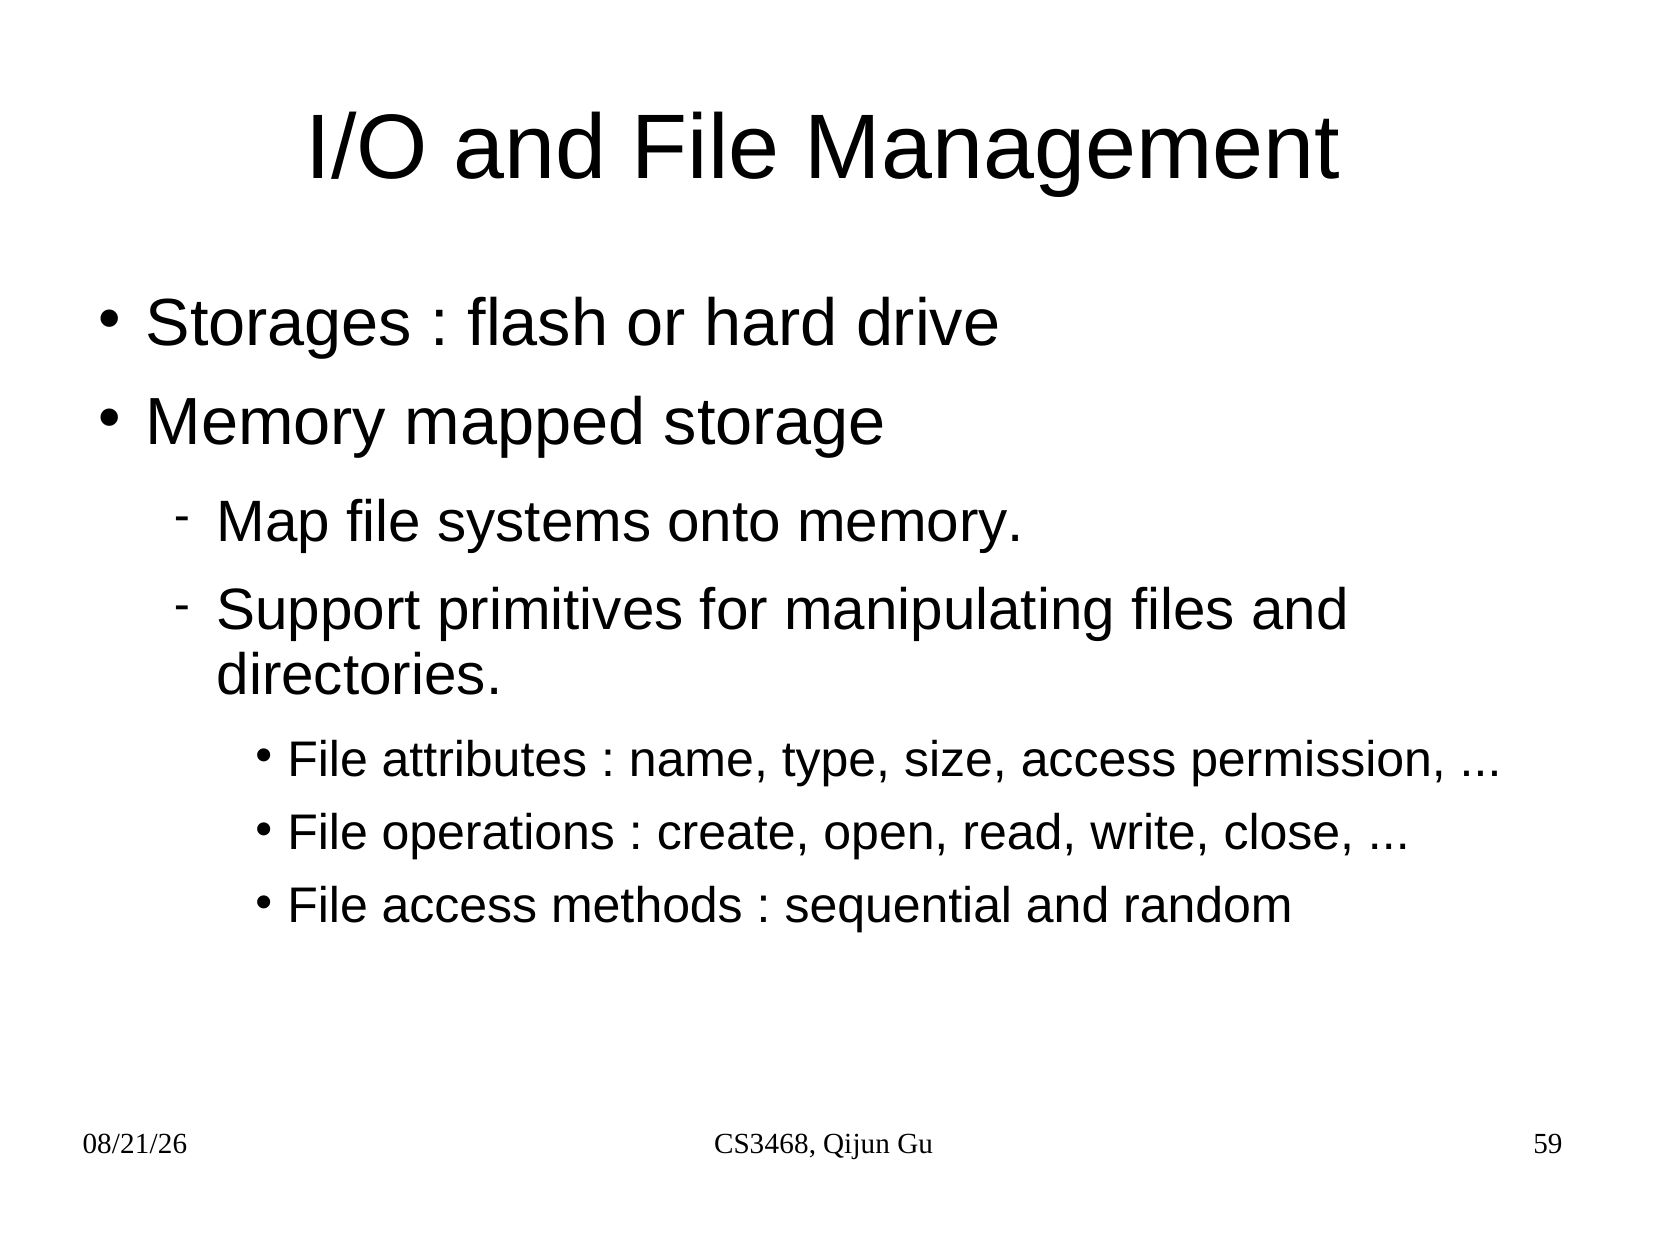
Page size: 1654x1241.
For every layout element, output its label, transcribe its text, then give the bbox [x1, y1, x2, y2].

title I/O and File Management [82, 56, 1565, 243]
list Storages : flash or hard drive Memory mapped storage Map file systems onto memory. Support primitives for manipulating files and directories. File attributes : name, type, size, access permission, ... File operations : create, open, read, write, close, ... File access methods : sequential and random [82, 290, 1565, 1088]
